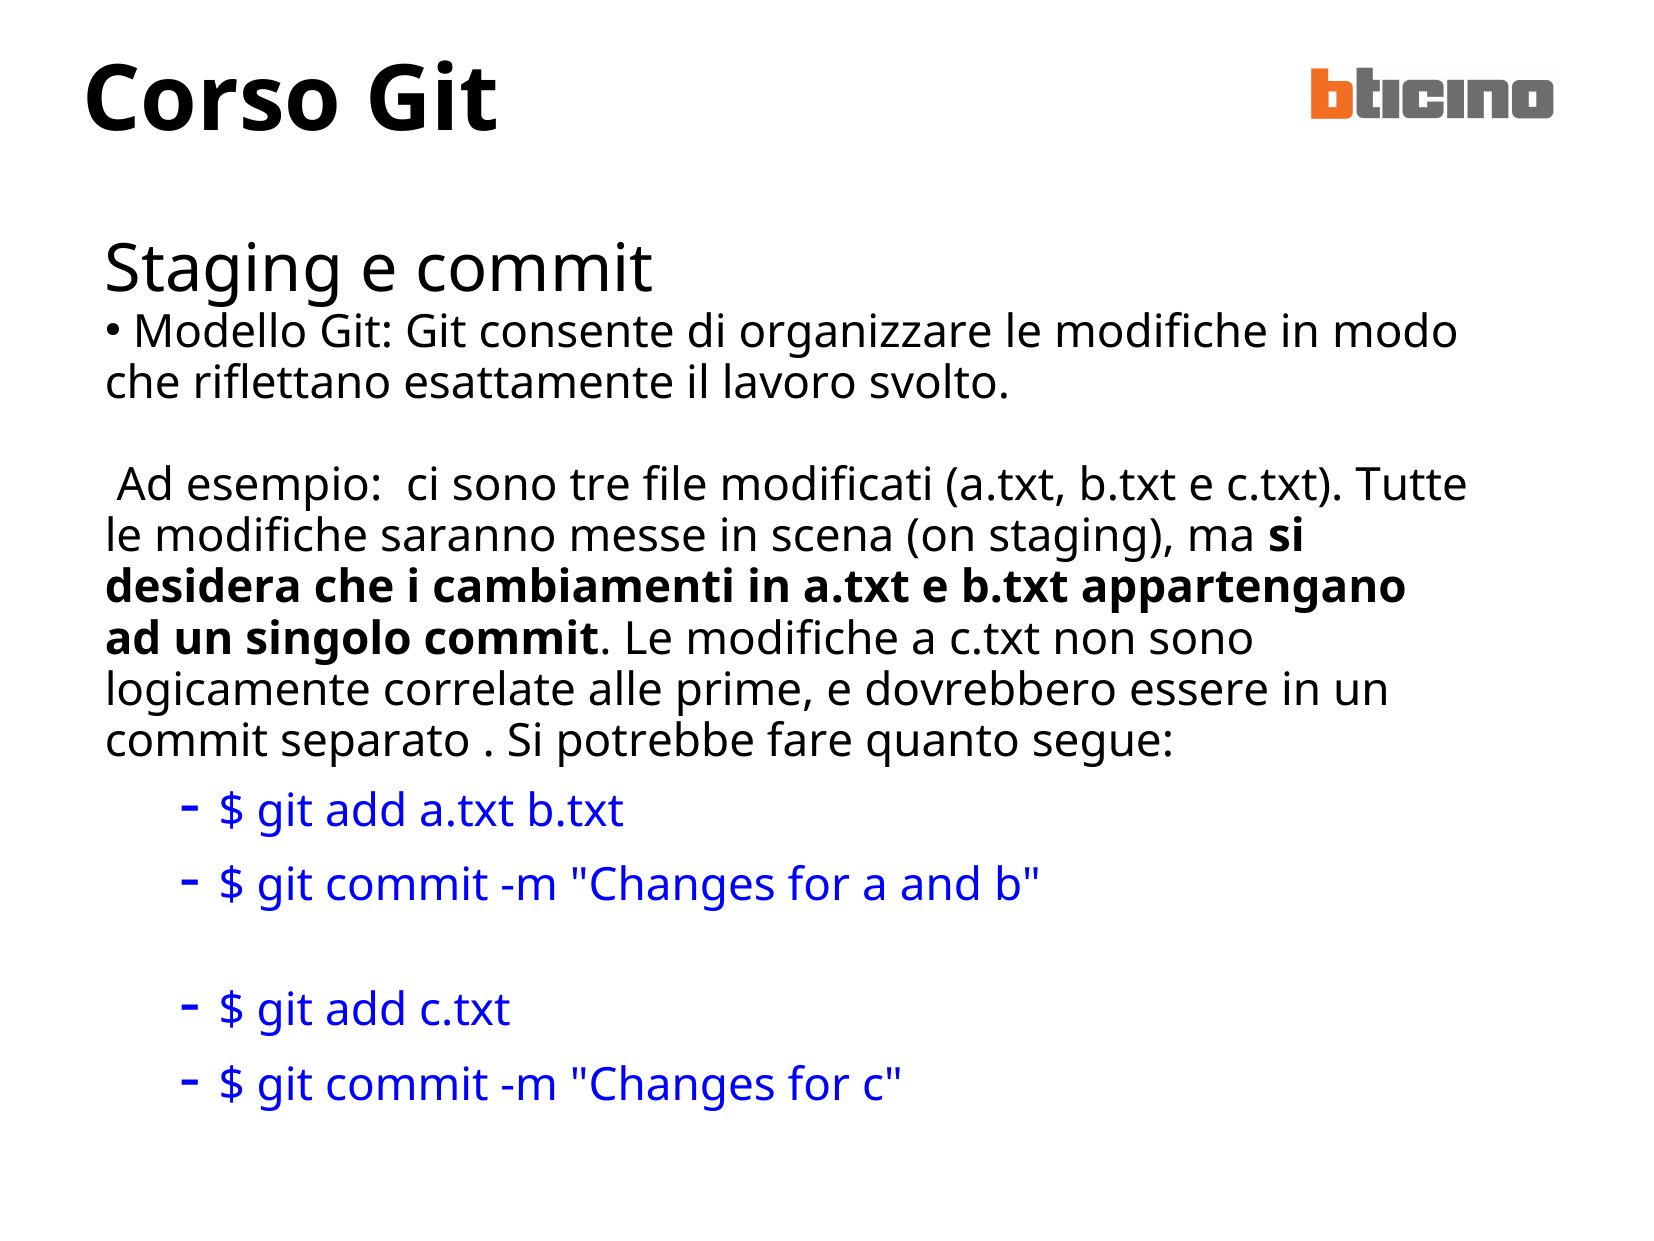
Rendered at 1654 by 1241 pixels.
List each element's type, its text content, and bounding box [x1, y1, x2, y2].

text_box Staging e commit Modello Git: Git consente di organizzare le modifiche in modo che riflettano esattamente il lavoro svolto. Ad esempio: ci sono tre file modificati (a.txt, b.txt e c.txt). Tutte le modifiche saranno messe in scena (on staging), ma si desidera che i cambiamenti in a.txt e b.txt appartengano ad un singolo commit. Le modifiche a c.txt non sono logicamente correlate alle prime, e dovrebbero essere in un commit separato . Si potrebbe fare quanto segue: - $ git add a.txt b.txt - $ git commit -m "Changes for a and b" - $ git add c.txt - $ git commit -m "Changes for c" [90, 225, 1486, 1171]
title Corso Git [82, 48, 1570, 151]
